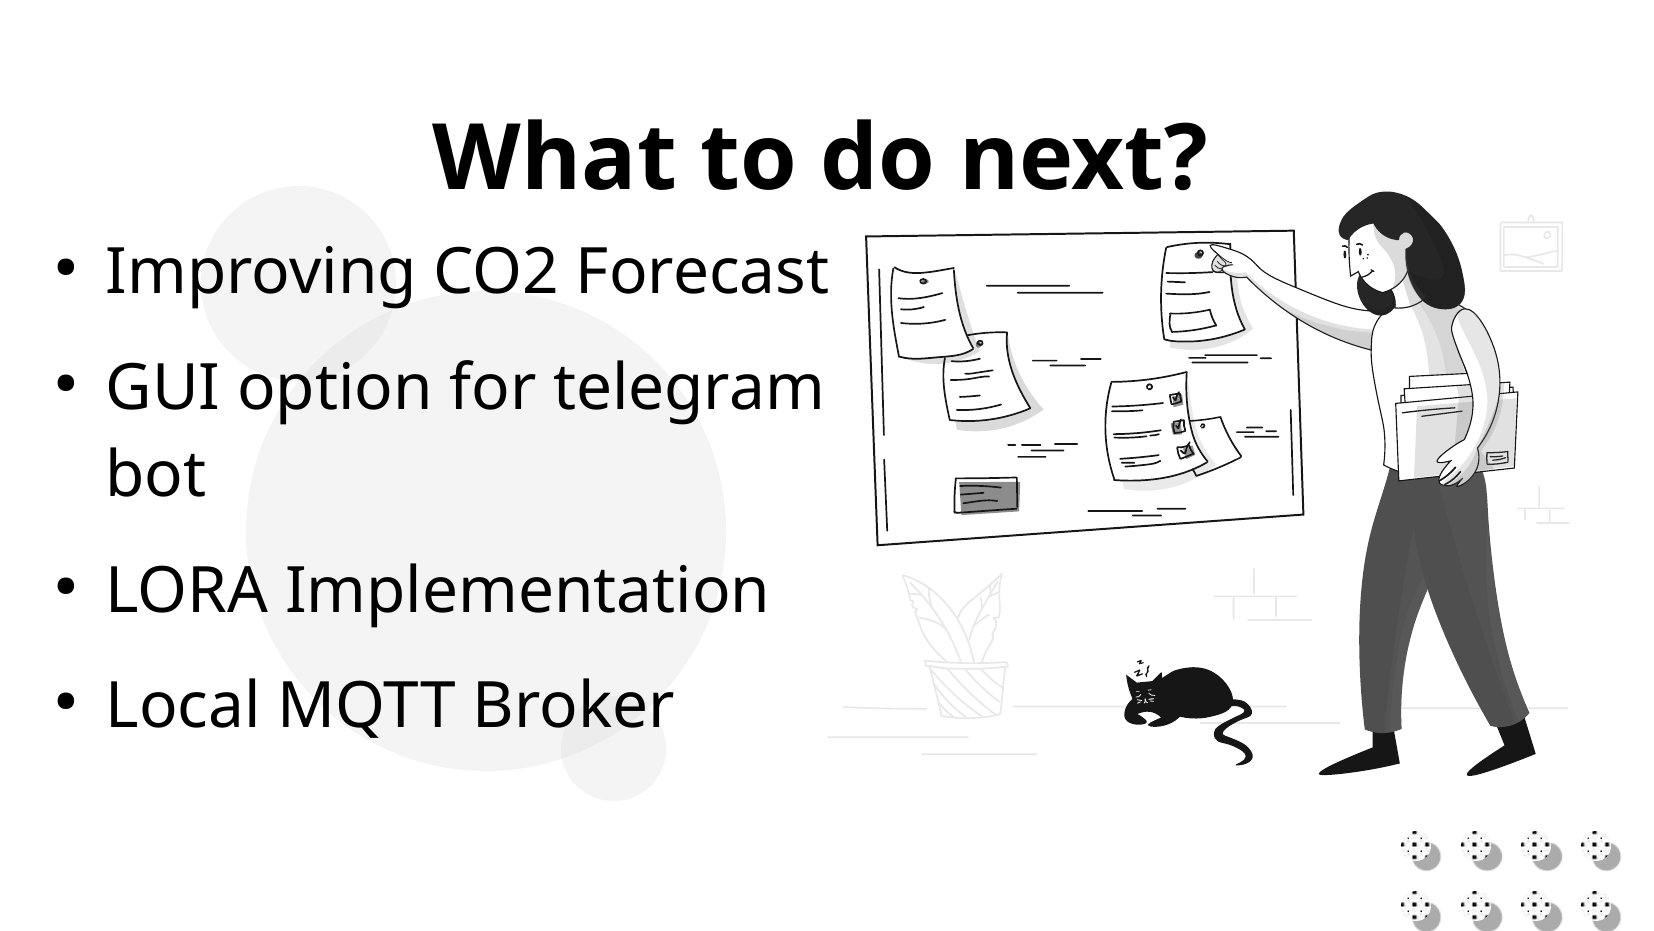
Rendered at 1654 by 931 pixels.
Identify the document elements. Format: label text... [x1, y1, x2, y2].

list Improving CO2 Forecast GUI option for telegram bot LORA Implementation Local MQTT Broker [37, 225, 863, 818]
picture [1580, 890, 1612, 922]
picture [1400, 830, 1432, 862]
picture [1520, 890, 1552, 922]
picture [1520, 831, 1552, 862]
picture [1461, 890, 1492, 922]
picture [1460, 830, 1492, 862]
picture [1581, 830, 1612, 862]
picture [1400, 891, 1432, 922]
title What to do next? [76, 76, 1565, 233]
